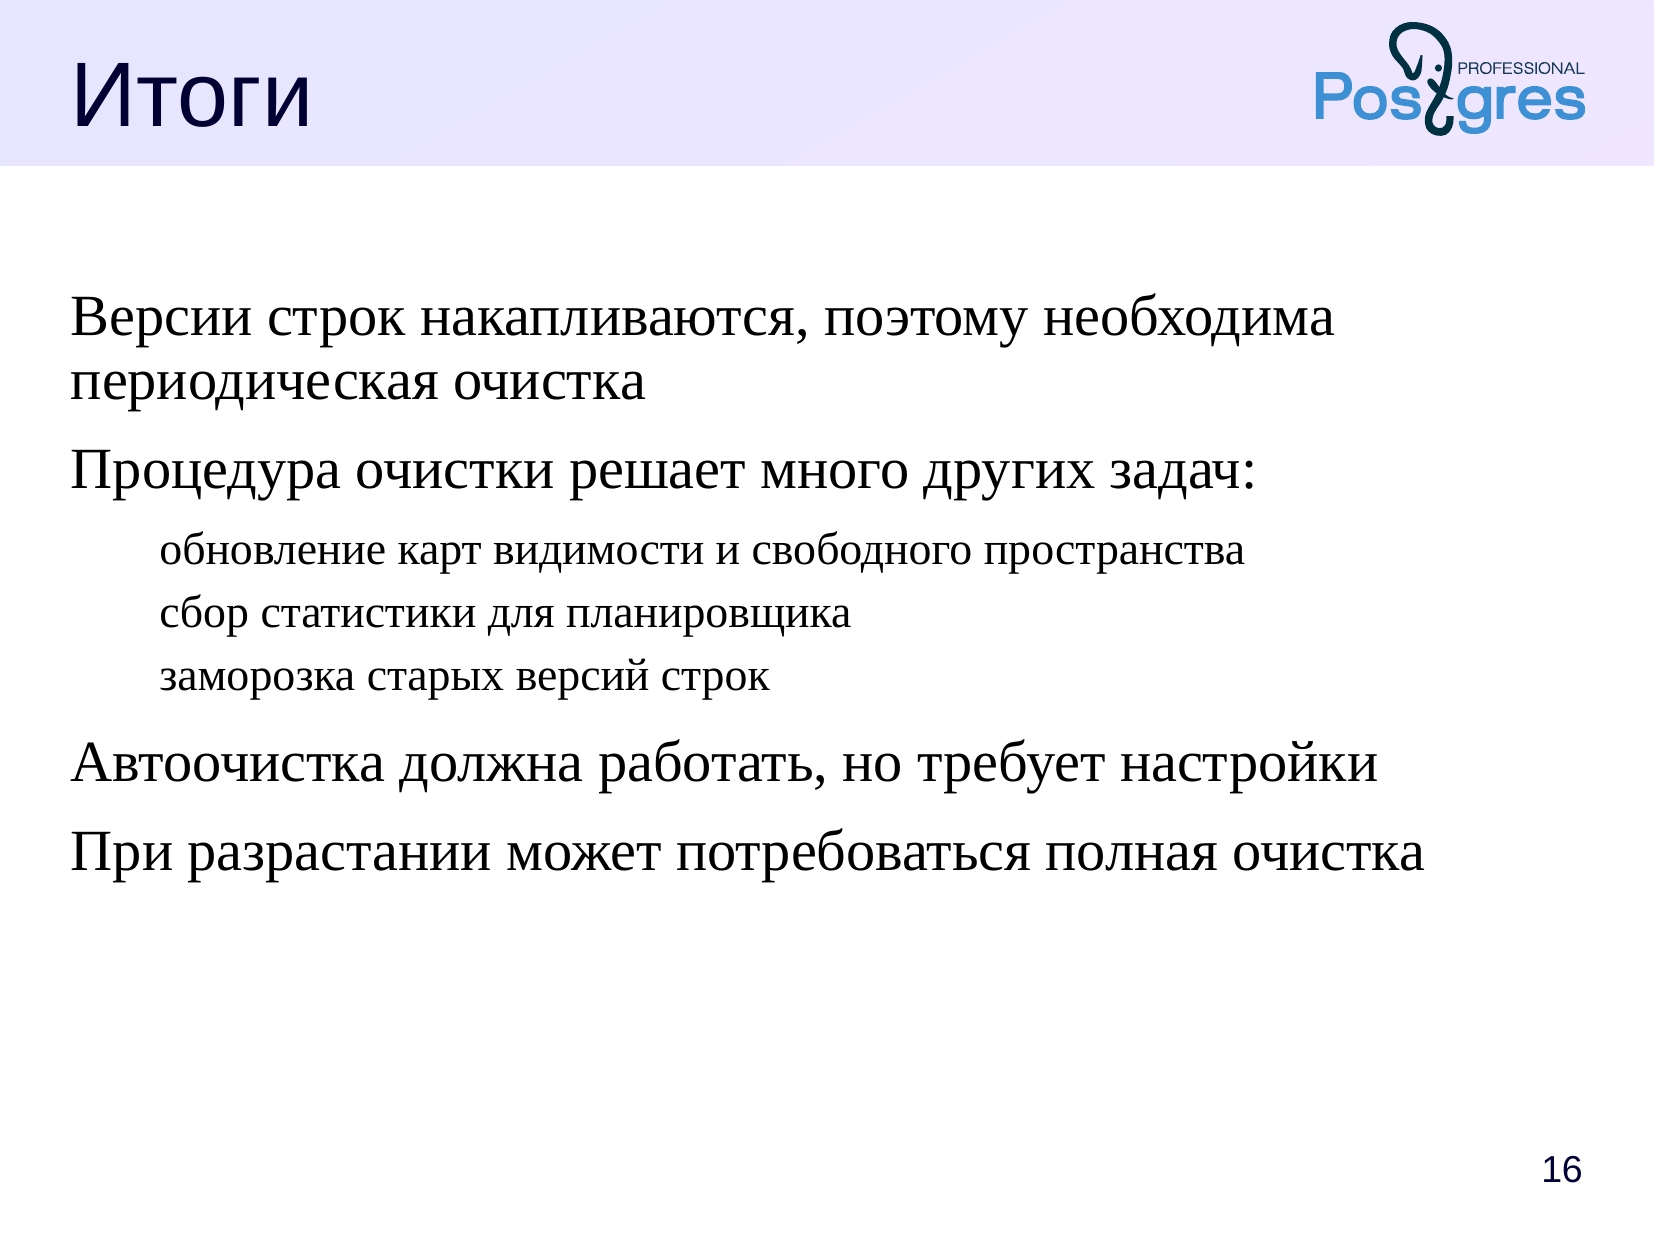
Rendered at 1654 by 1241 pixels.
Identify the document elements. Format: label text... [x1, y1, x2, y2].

list Версии строк накапливаются, поэтому необходима периодическая очистка Процедура очистки решает много других задач: обновление карт видимости и свободного пространства сбор статистики для планировщика заморозка старых версий строк Автоочистка должна работать, но требует настройки При разрастании может потребоваться полная очистка [70, 283, 1583, 1134]
title Итоги [70, 43, 1241, 147]
